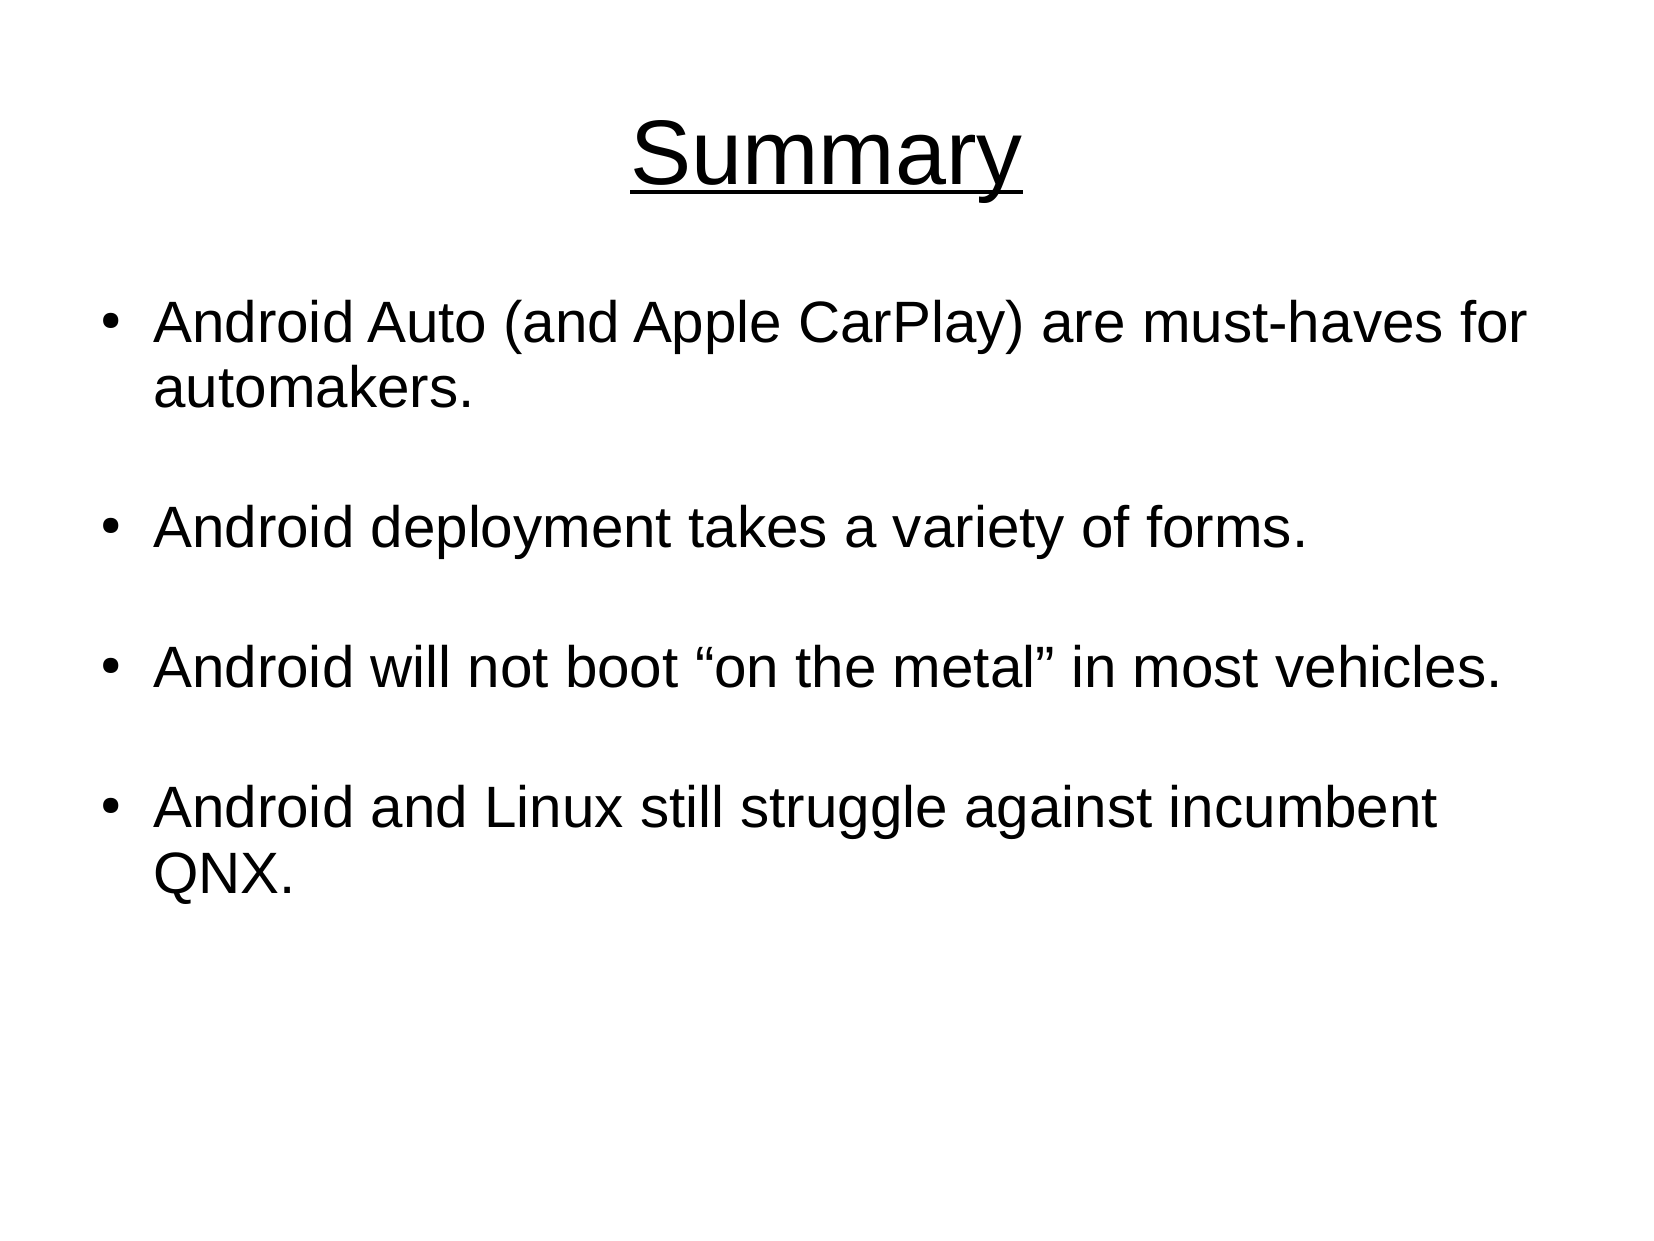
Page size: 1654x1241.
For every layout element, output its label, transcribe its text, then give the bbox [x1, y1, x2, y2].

list Android Auto (and Apple CarPlay) are must-haves for automakers. Android deployment takes a variety of forms. Android will not boot “on the metal” in most vehicles. Android and Linux still struggle against incumbent QNX. [82, 290, 1571, 1010]
title Summary [82, 49, 1571, 257]
